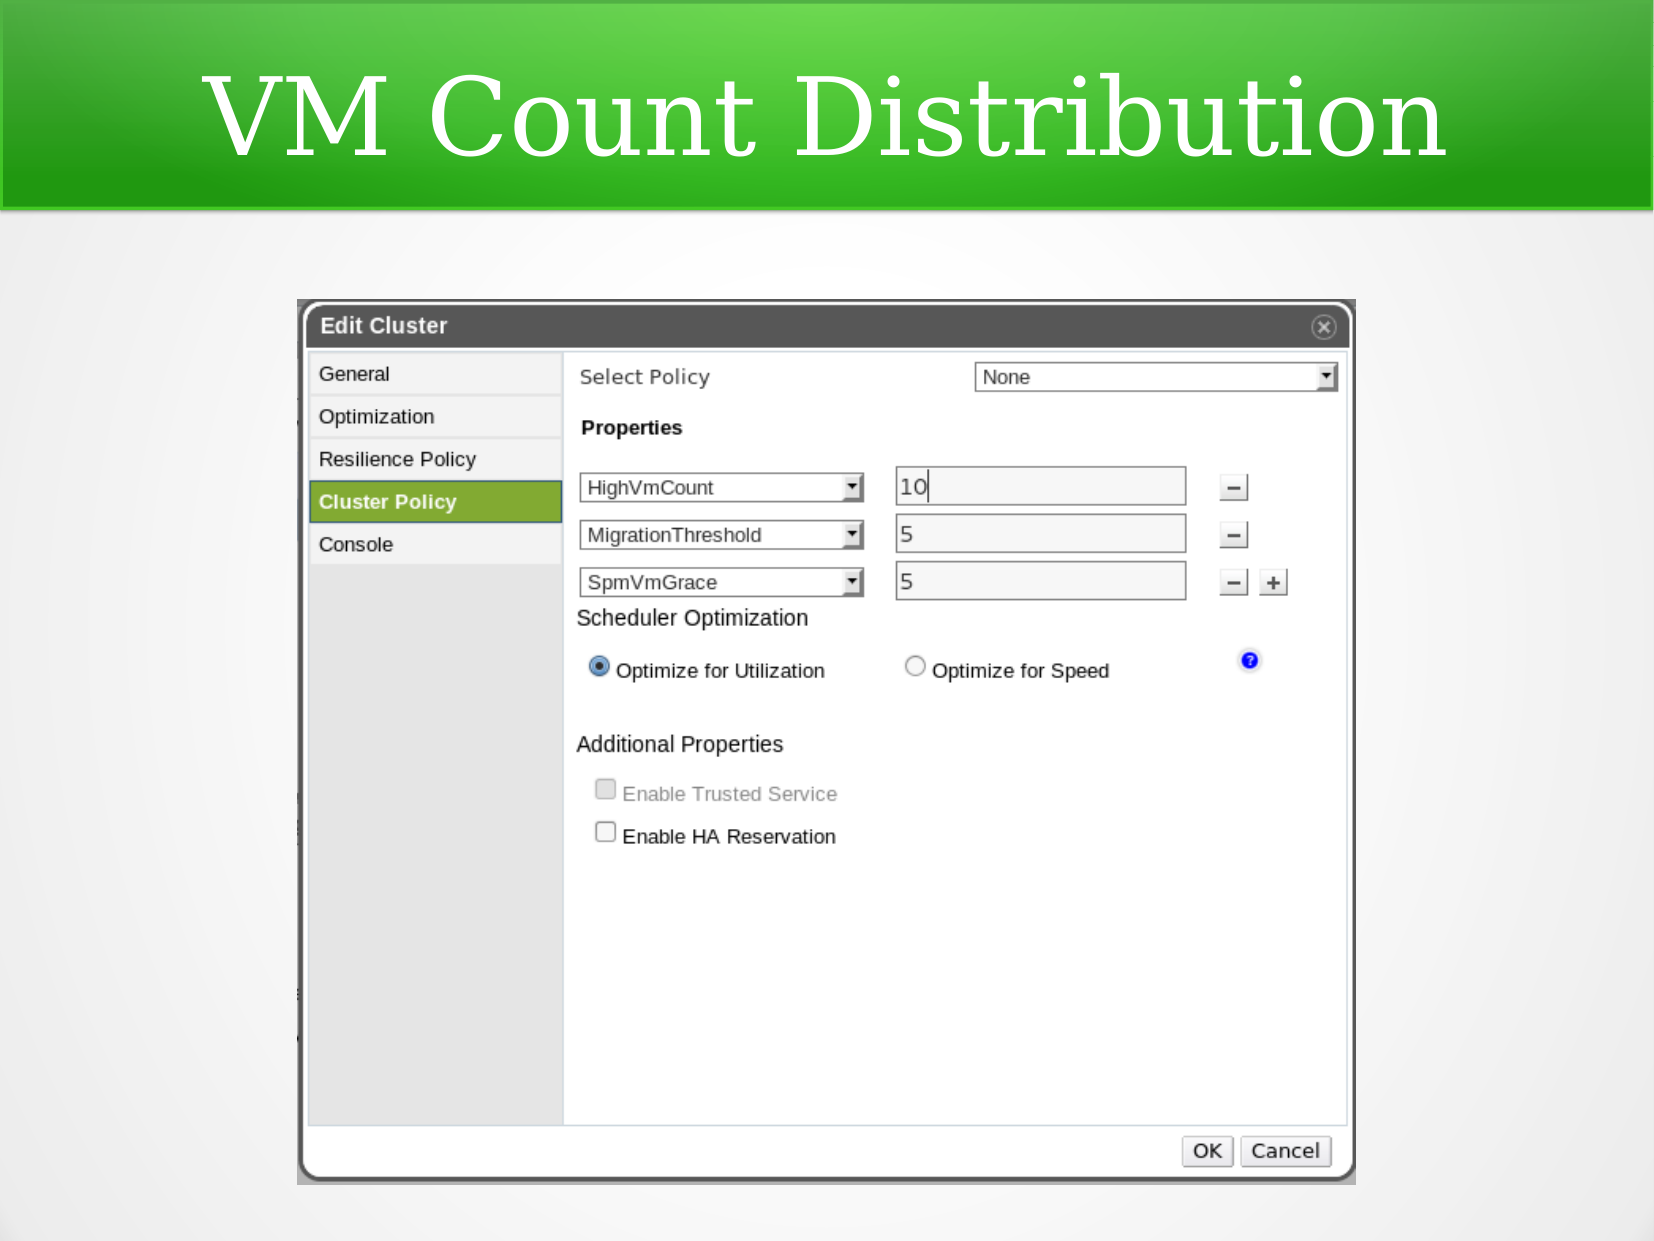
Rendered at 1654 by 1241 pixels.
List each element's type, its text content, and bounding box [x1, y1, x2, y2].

title VM Count Distribution [82, 47, 1571, 189]
picture [297, 299, 1356, 1186]
